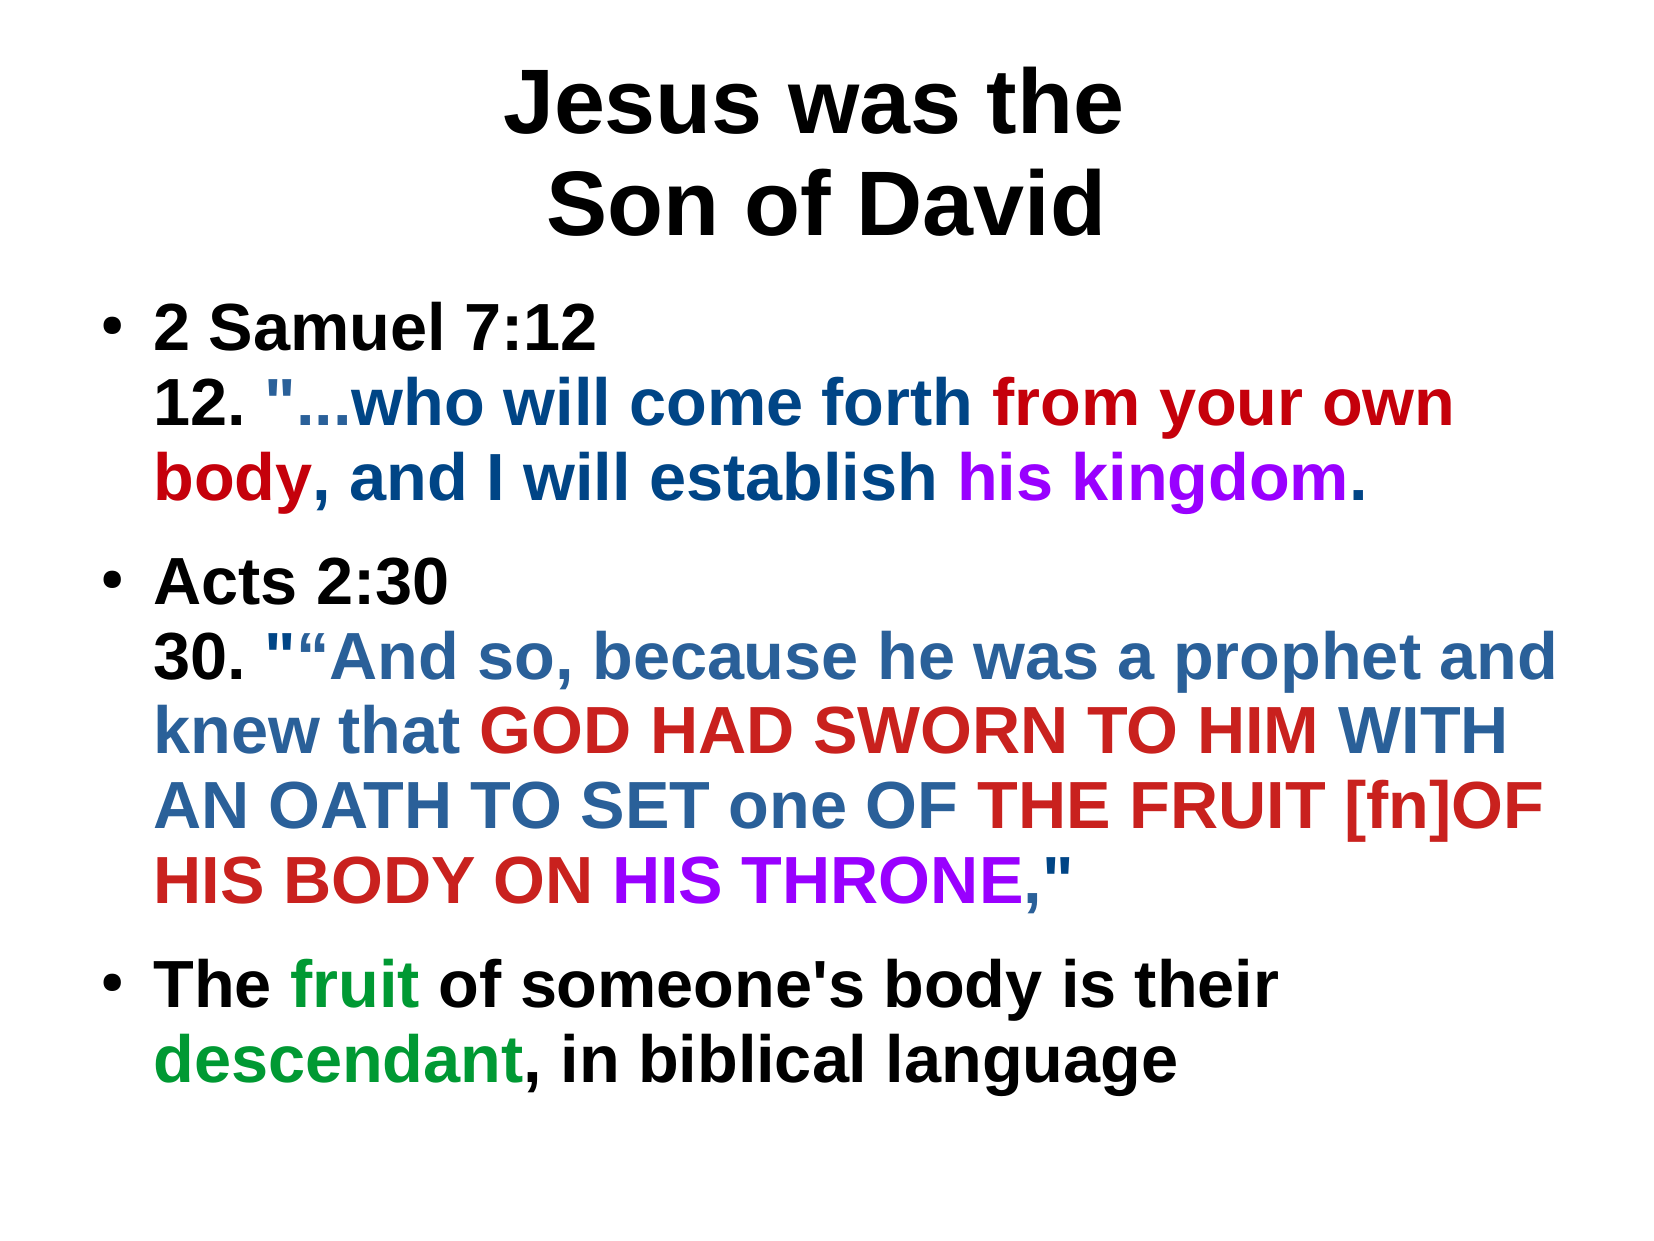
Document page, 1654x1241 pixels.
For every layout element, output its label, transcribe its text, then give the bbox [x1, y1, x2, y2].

list 2 Samuel 7:12 12. "...who will come forth from your own body, and I will establish his kingdom. Acts 2:30 30. "“And so, because he was a prophet and knew that GOD HAD SWORN TO HIM WITH AN OATH TO SET one OF THE FRUIT [fn]OF HIS BODY ON HIS THRONE," The fruit of someone's body is their descendant, in biblical language [82, 290, 1571, 1109]
title Jesus was the Son of David [82, 49, 1571, 257]
